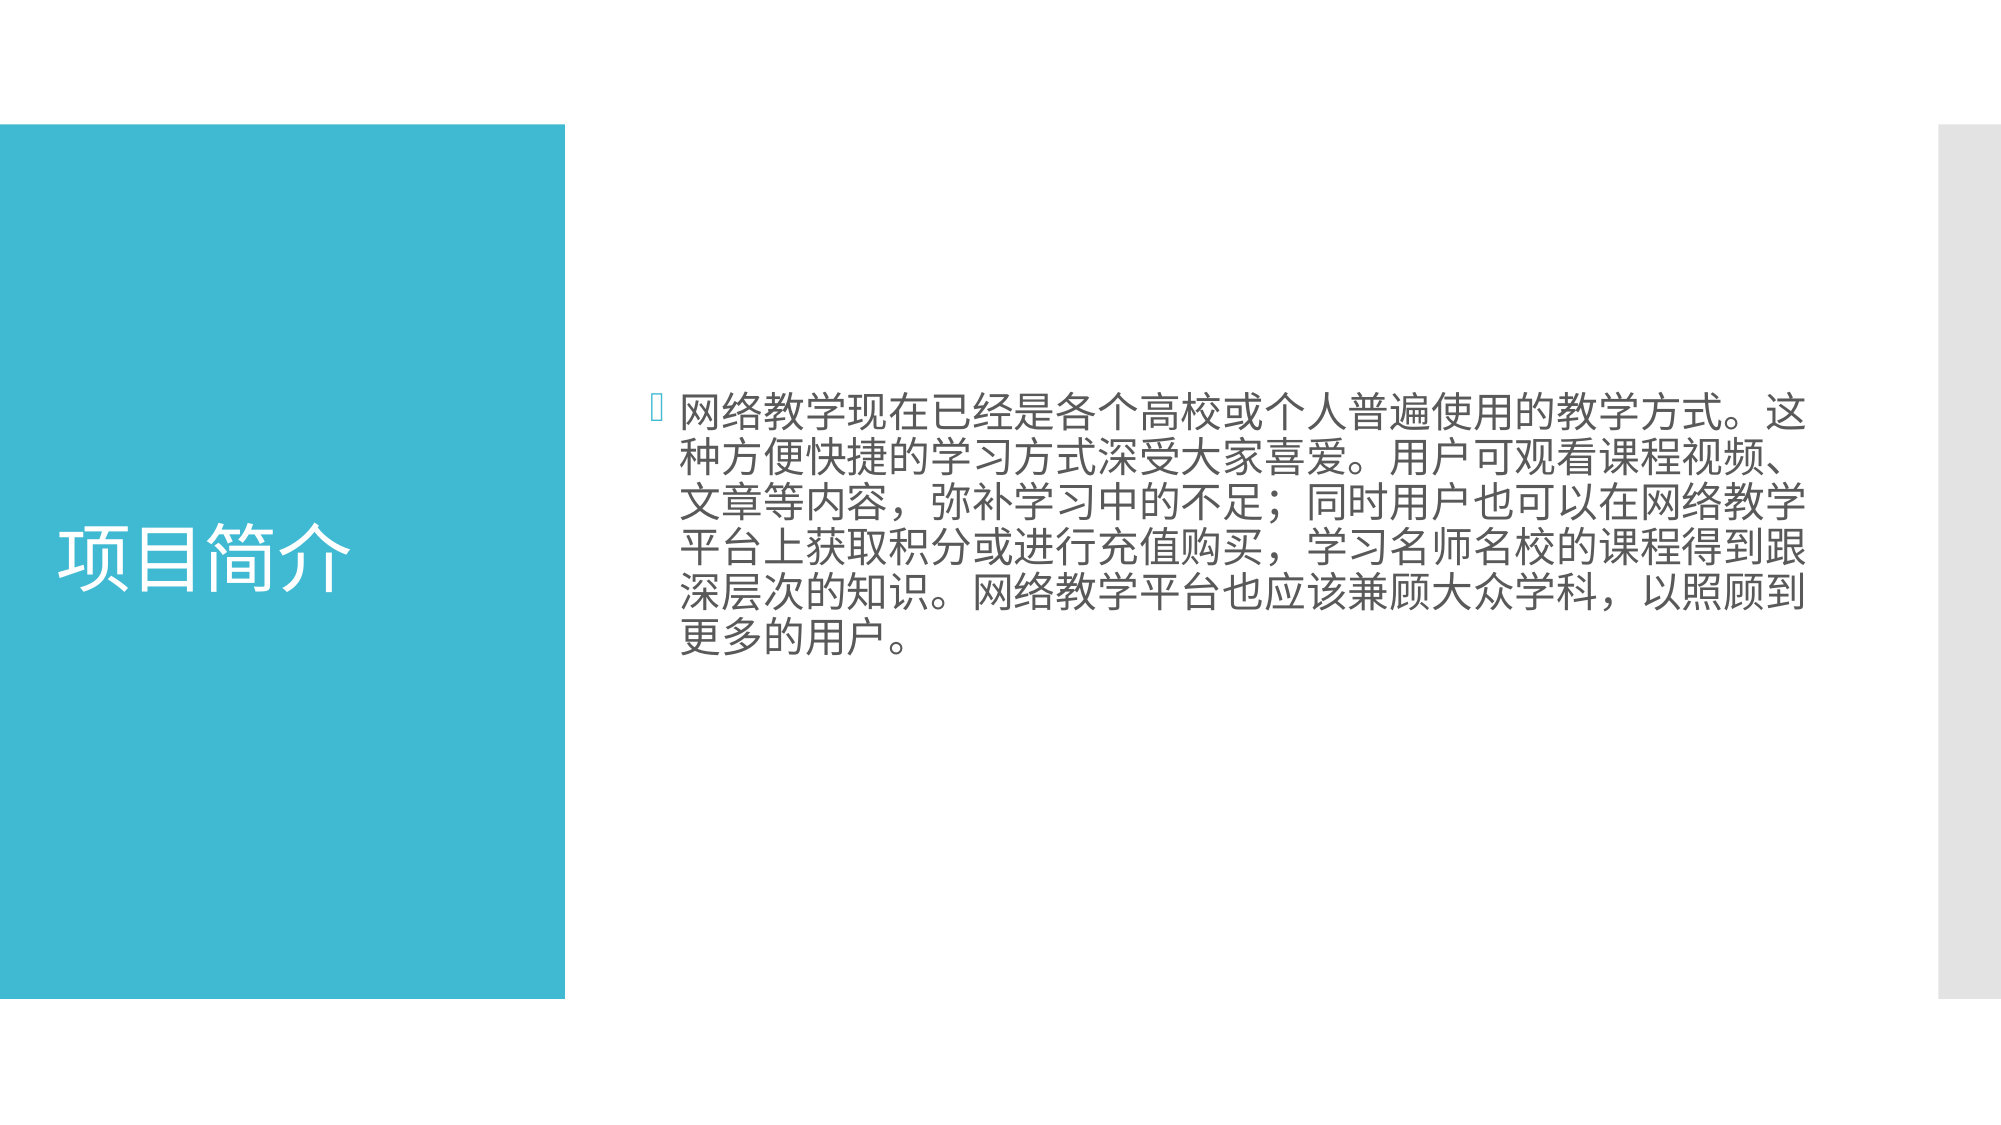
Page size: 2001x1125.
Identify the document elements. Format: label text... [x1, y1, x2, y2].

title 项目简介 [41, 184, 525, 940]
list 网络教学现在已经是各个高校或个人普遍使用的教学方式。这种方便快捷的学习方式深受大家喜爱。用户可观看课程视频、文章等内容，弥补学习中的不足；同时用户也可以在网络教学平台上获取积分或进行充值购买，学习名师名校的课程得到跟深层次的知识。网络教学平台也应该兼顾大众学科，以照顾到更多的用户。 [634, 141, 1835, 982]
